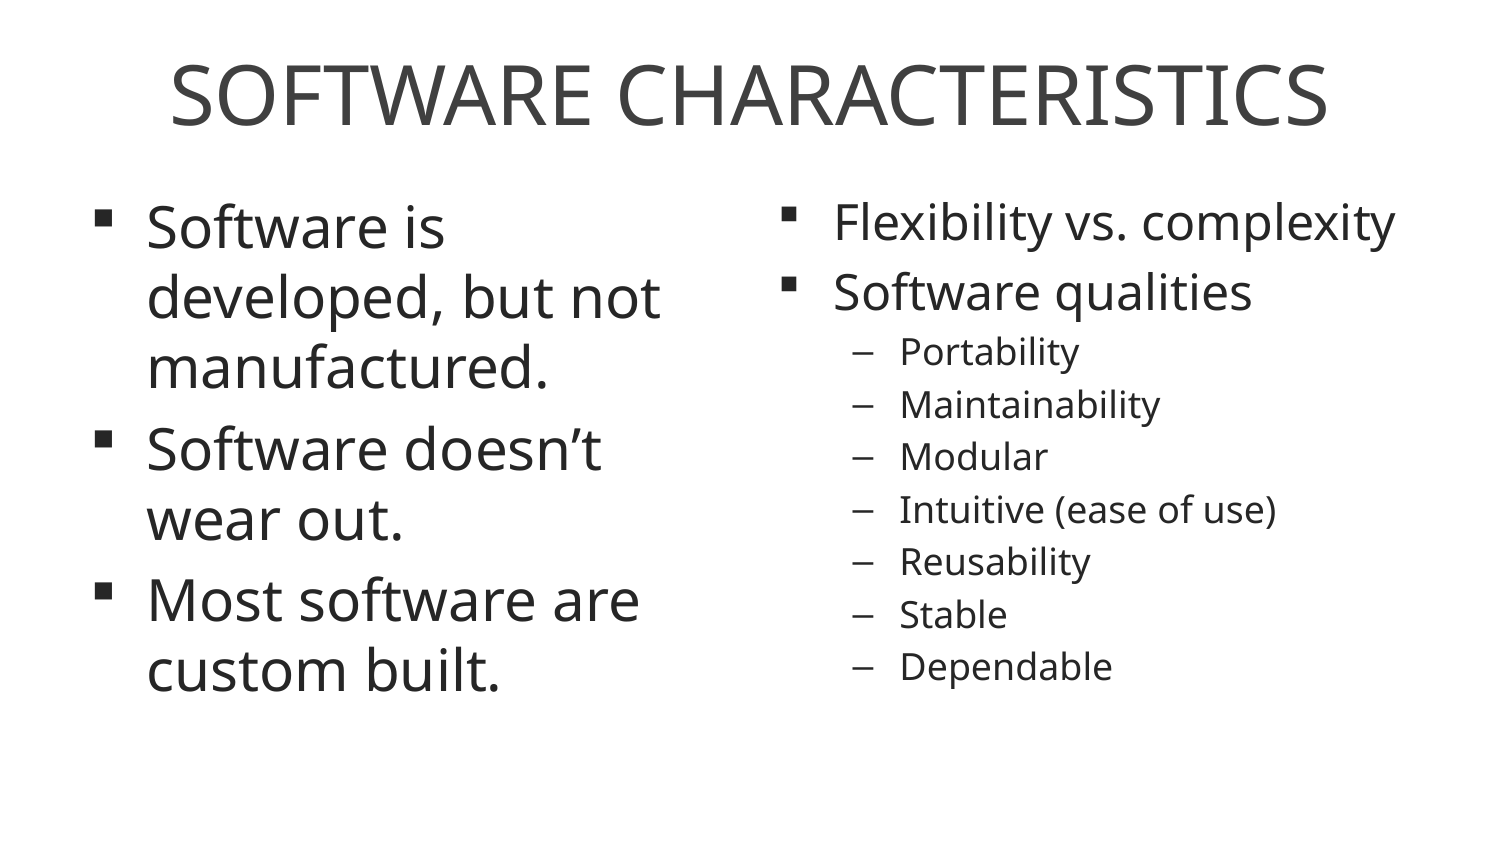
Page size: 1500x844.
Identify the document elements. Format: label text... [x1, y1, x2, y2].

list Flexibility vs. complexity Software qualities Portability Maintainability Modular Intuitive (ease of use) Reusability Stable Dependable [762, 183, 1425, 757]
list Software is developed, but not manufactured. Software doesn’t wear out. Most software are custom built. [75, 183, 738, 757]
title Software characteristics [75, 21, 1425, 162]
